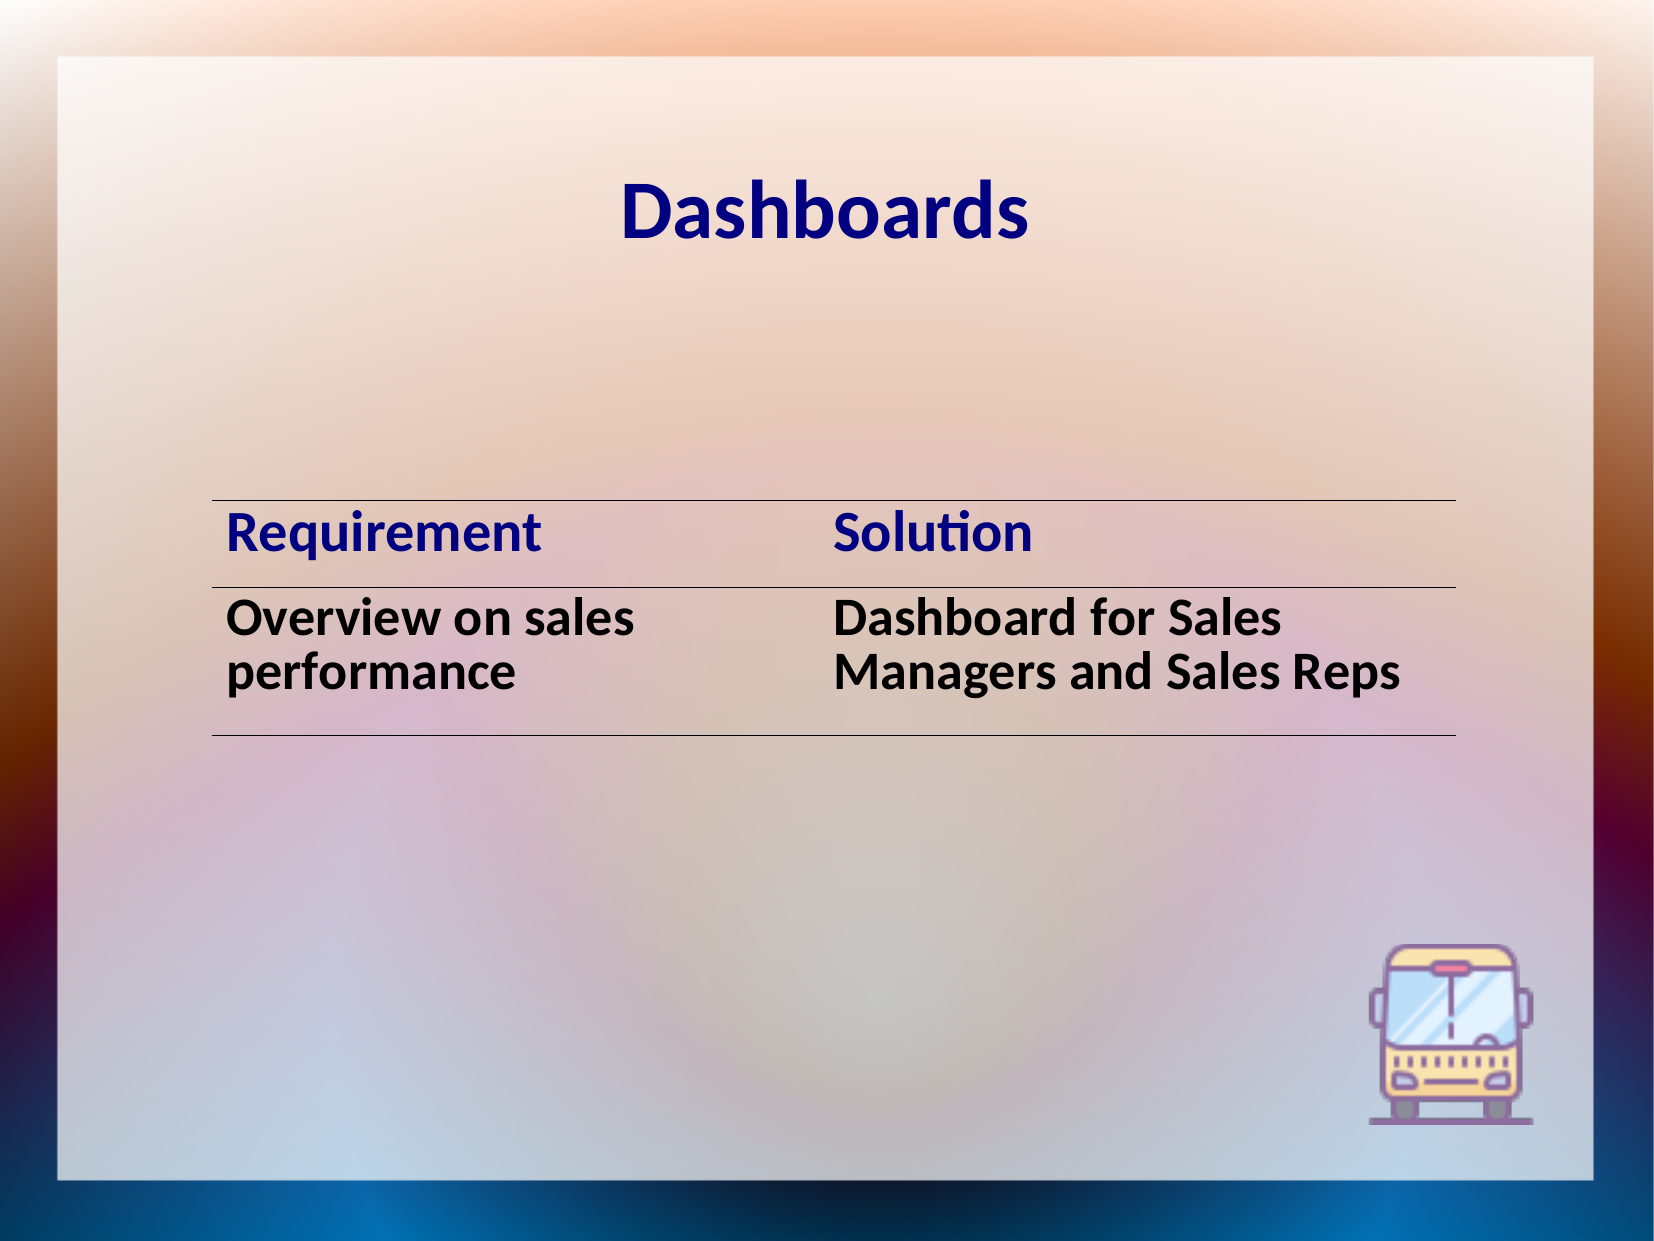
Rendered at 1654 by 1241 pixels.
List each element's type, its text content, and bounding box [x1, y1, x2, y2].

table_header Requirement [212, 501, 819, 587]
title Dashboards [80, 113, 1570, 321]
table_cell Dashboard for Sales Managers and Sales Reps [819, 588, 1456, 735]
table_cell Overview on sales performance [212, 588, 819, 735]
table_header Solution [819, 501, 1456, 587]
picture [0, 0, 1654, 1241]
